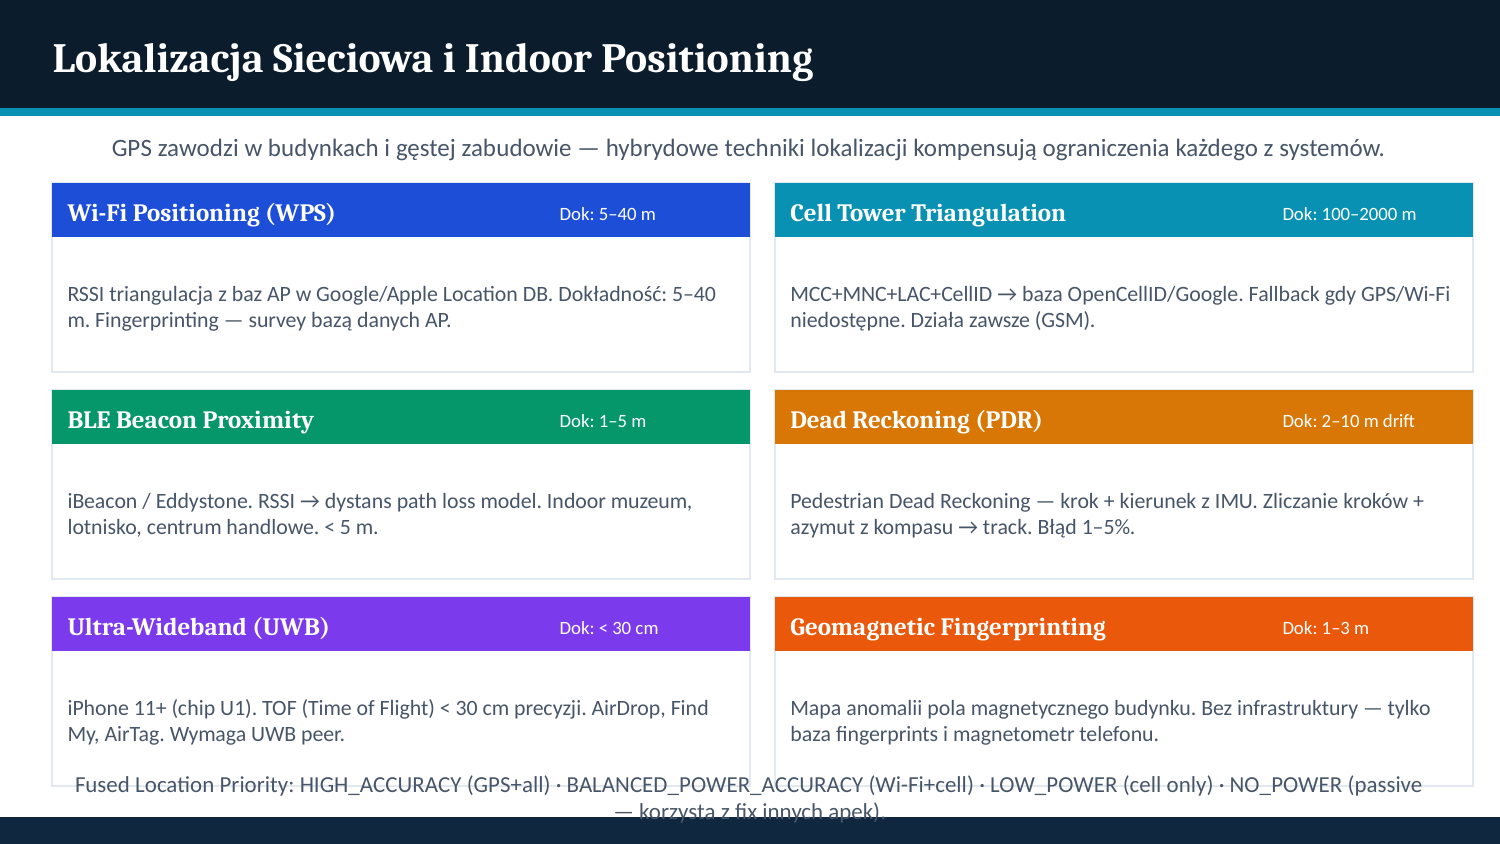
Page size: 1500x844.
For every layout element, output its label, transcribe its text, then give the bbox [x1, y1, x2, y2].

text_box Dok: 1–3 m [1283, 612, 1463, 642]
text_box iPhone 11+ (chip U1). TOF (Time of Flight) < 30 cm precyzji. AirDrop, Find My, AirTag. Wymaga UWB peer. [67, 663, 735, 762]
text_box RSSI triangulacja z baz AP w Google/Apple Location DB. Dokładność: 5–40 m. Fingerprinting — survey bazą danych AP. [67, 249, 735, 363]
text_box MCC+MNC+LAC+CellID → baza OpenCellID/Google. Fallback gdy GPS/Wi-Fi niedostępne. Działa zawsze (GSM). [790, 249, 1458, 363]
text_box Geomagnetic Fingerprinting [791, 606, 1301, 645]
text_box Wi-Fi Positioning (WPS) [68, 192, 578, 231]
text_box Dok: 1–5 m [559, 405, 740, 435]
text_box BLE Beacon Proximity [68, 399, 578, 438]
text_box [775, 597, 1473, 786]
text_box Ultra-Wideband (UWB) [68, 606, 578, 645]
text_box Fused Location Priority: HIGH_ACCURACY (GPS+all) · BALANCED_POWER_ACCURACY (Wi-Fi+cell) · LOW_POWER (cell only) · NO_POWER (passive — korzysta z fix innych apek). [53, 762, 1448, 807]
text_box Mapa anomalii pola magnetycznego budynku. Bez infrastruktury — tylko baza fingerprints i magnetometr telefonu. [790, 663, 1458, 777]
text_box iBeacon / Eddystone. RSSI → dystans path loss model. Indoor muzeum, lotnisko, centrum handlowe. < 5 m. [67, 456, 735, 570]
text_box [775, 183, 1473, 372]
text_box [52, 597, 750, 786]
text_box [52, 183, 750, 372]
text_box Pedestrian Dead Reckoning — krok + kierunek z IMU. Zliczanie kroków + azymut z kompasu → track. Błąd 1–5%. [790, 456, 1458, 570]
text_box Lokalizacja Sieciowa i Indoor Positioning [53, 9, 1448, 102]
text_box Dead Reckoning (PDR) [791, 399, 1301, 438]
text_box Dok: 2–10 m drift [1283, 405, 1463, 435]
text_box GPS zawodzi w budynkach i gęstej zabudowie — hybrydowe techniki lokalizacji kompensują ograniczenia każdego z systemów. [53, 123, 1448, 171]
text_box Cell Tower Triangulation [791, 192, 1301, 231]
text_box Dok: 5–40 m [559, 198, 740, 228]
text_box [0, 817, 1500, 844]
text_box [0, 0, 1500, 116]
text_box [775, 390, 1473, 579]
text_box [52, 390, 750, 579]
text_box Dok: < 30 cm [559, 612, 740, 642]
text_box Dok: 100–2000 m [1283, 198, 1463, 228]
